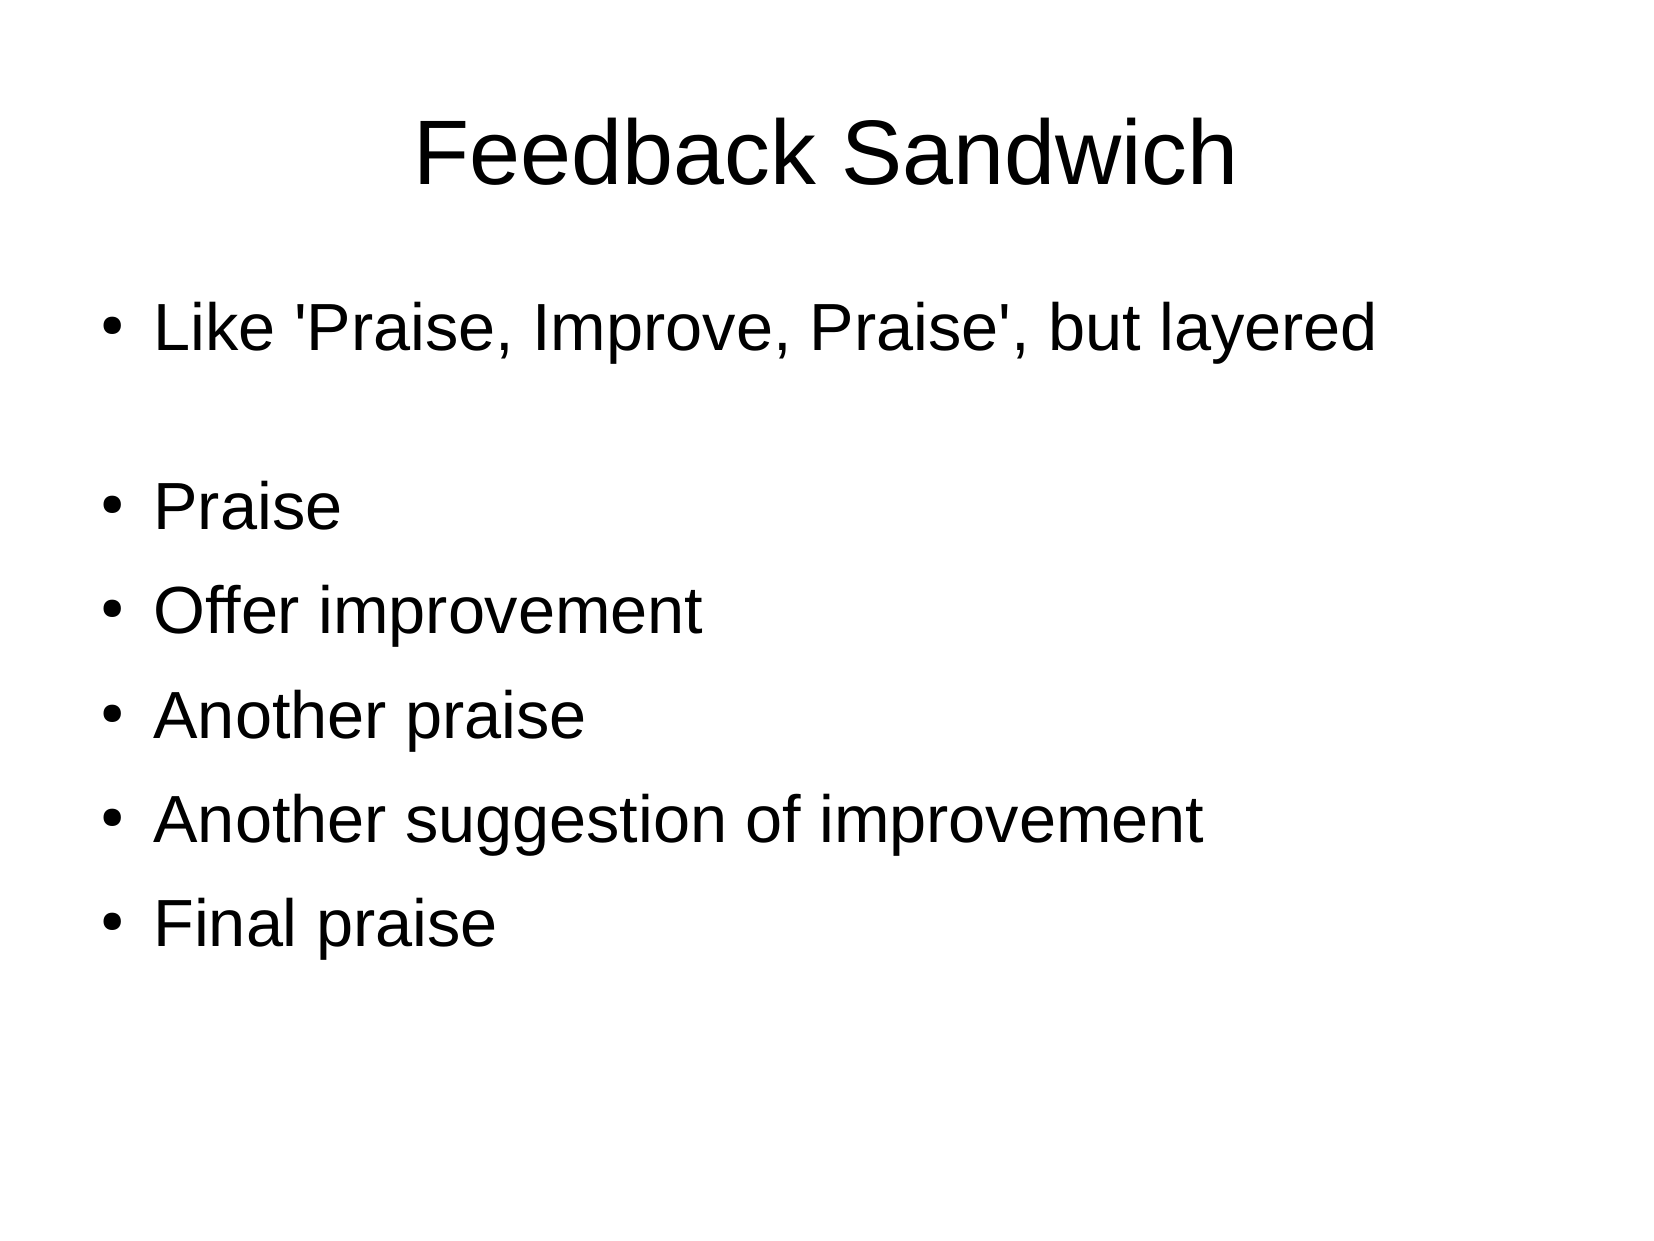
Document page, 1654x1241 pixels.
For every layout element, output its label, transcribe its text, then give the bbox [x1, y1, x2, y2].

list Like 'Praise, Improve, Praise', but layered Praise Offer improvement Another praise Another suggestion of improvement Final praise [82, 290, 1571, 1109]
title Feedback Sandwich [82, 49, 1571, 257]
